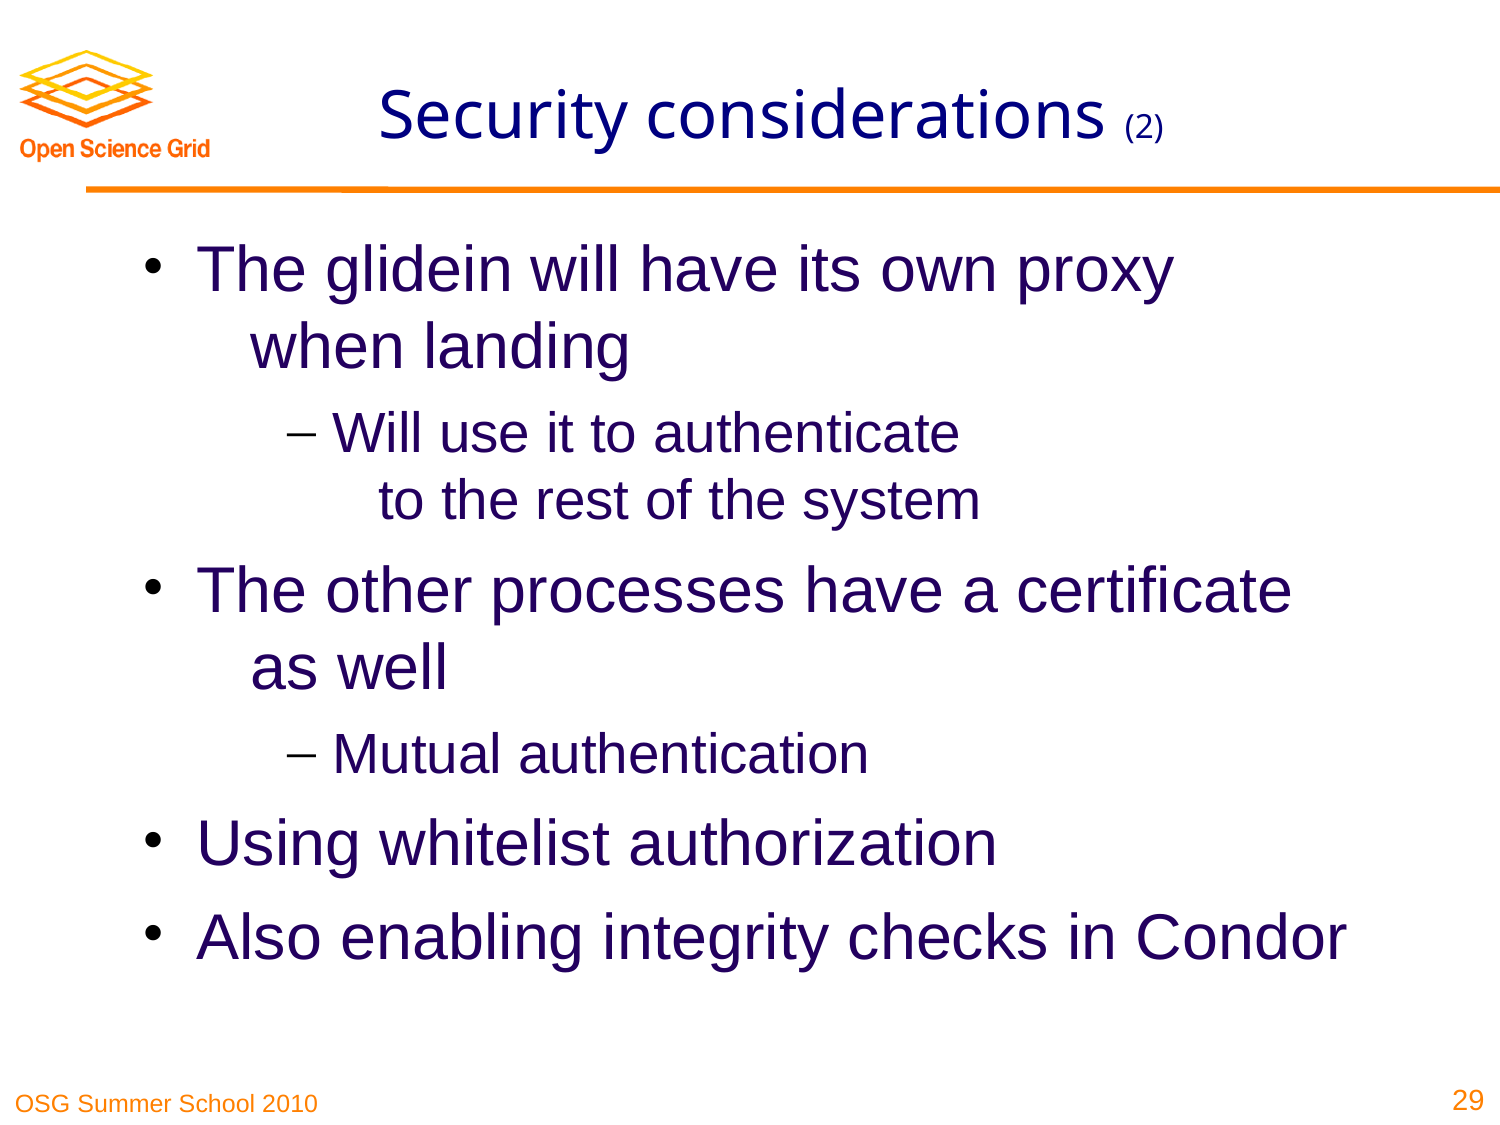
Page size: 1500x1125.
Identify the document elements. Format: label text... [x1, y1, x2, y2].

picture [0, 27, 201, 179]
list The glidein will have its own proxy when landing Will use it to authenticate to the rest of the system The other processes have a certificate as well Mutual authentication Using whitelist authorization Also enabling integrity checks in Condor [127, 218, 1465, 987]
title Security considerations (2) [201, 18, 1341, 206]
